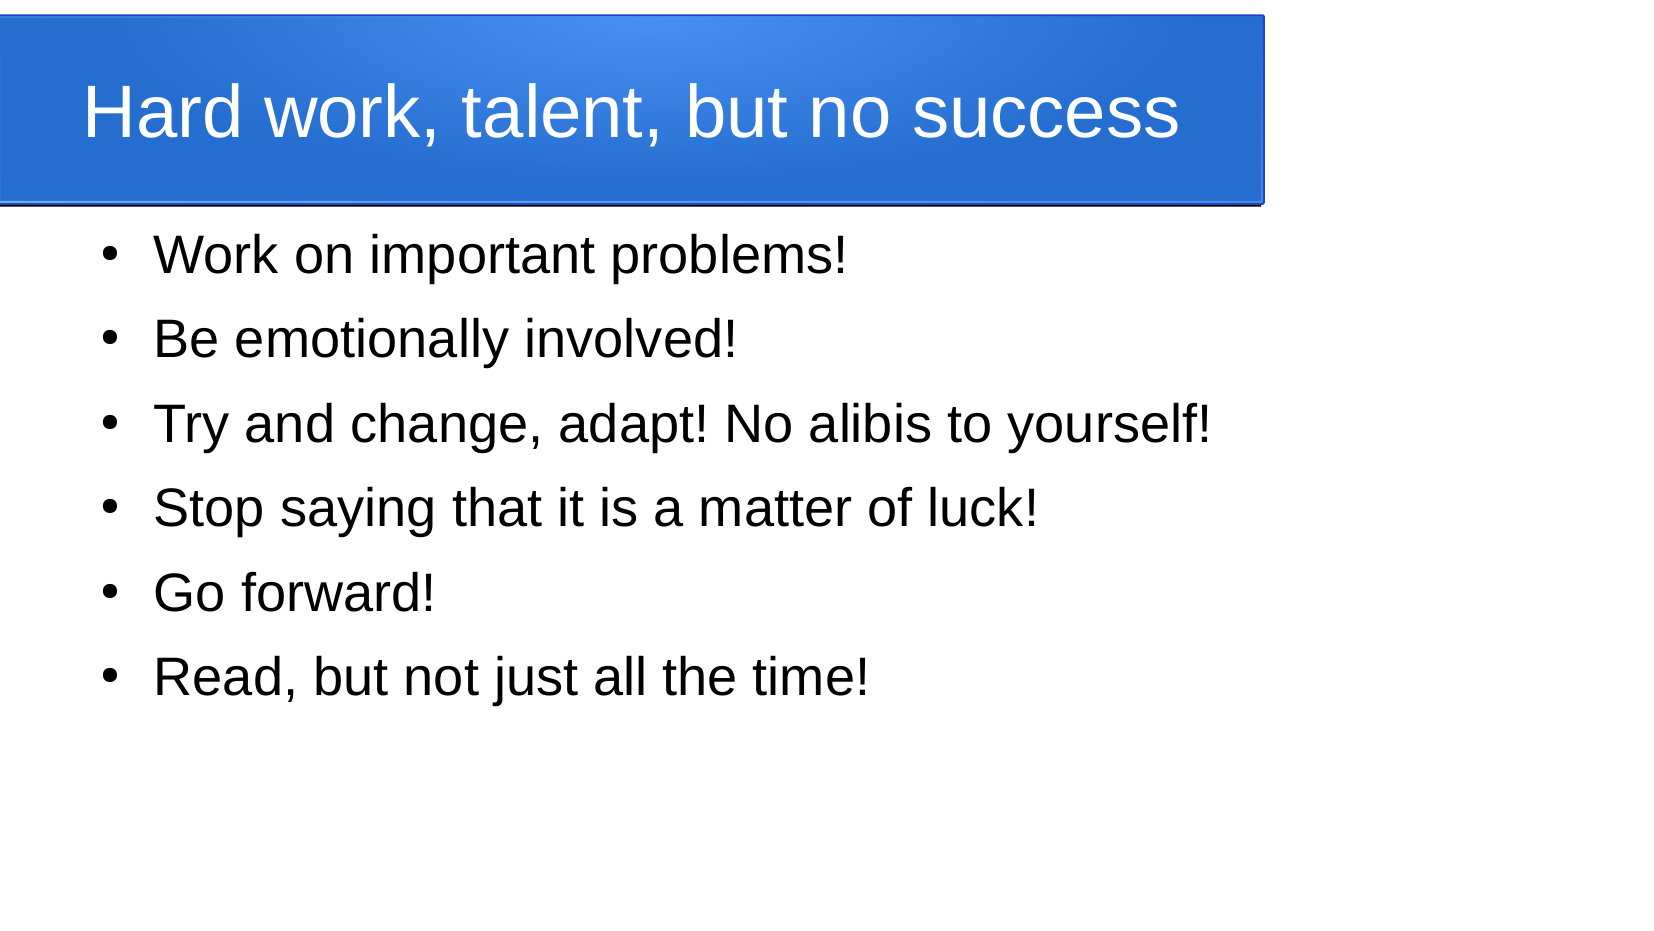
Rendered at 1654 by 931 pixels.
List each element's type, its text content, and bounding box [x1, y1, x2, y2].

title Hard work, talent, but no success [82, 35, 1235, 189]
list Work on important problems! Be emotionally involved! Try and change, adapt! No alibis to yourself! Stop saying that it is a matter of luck! Go forward! Read, but not just all the time! [82, 224, 1571, 764]
